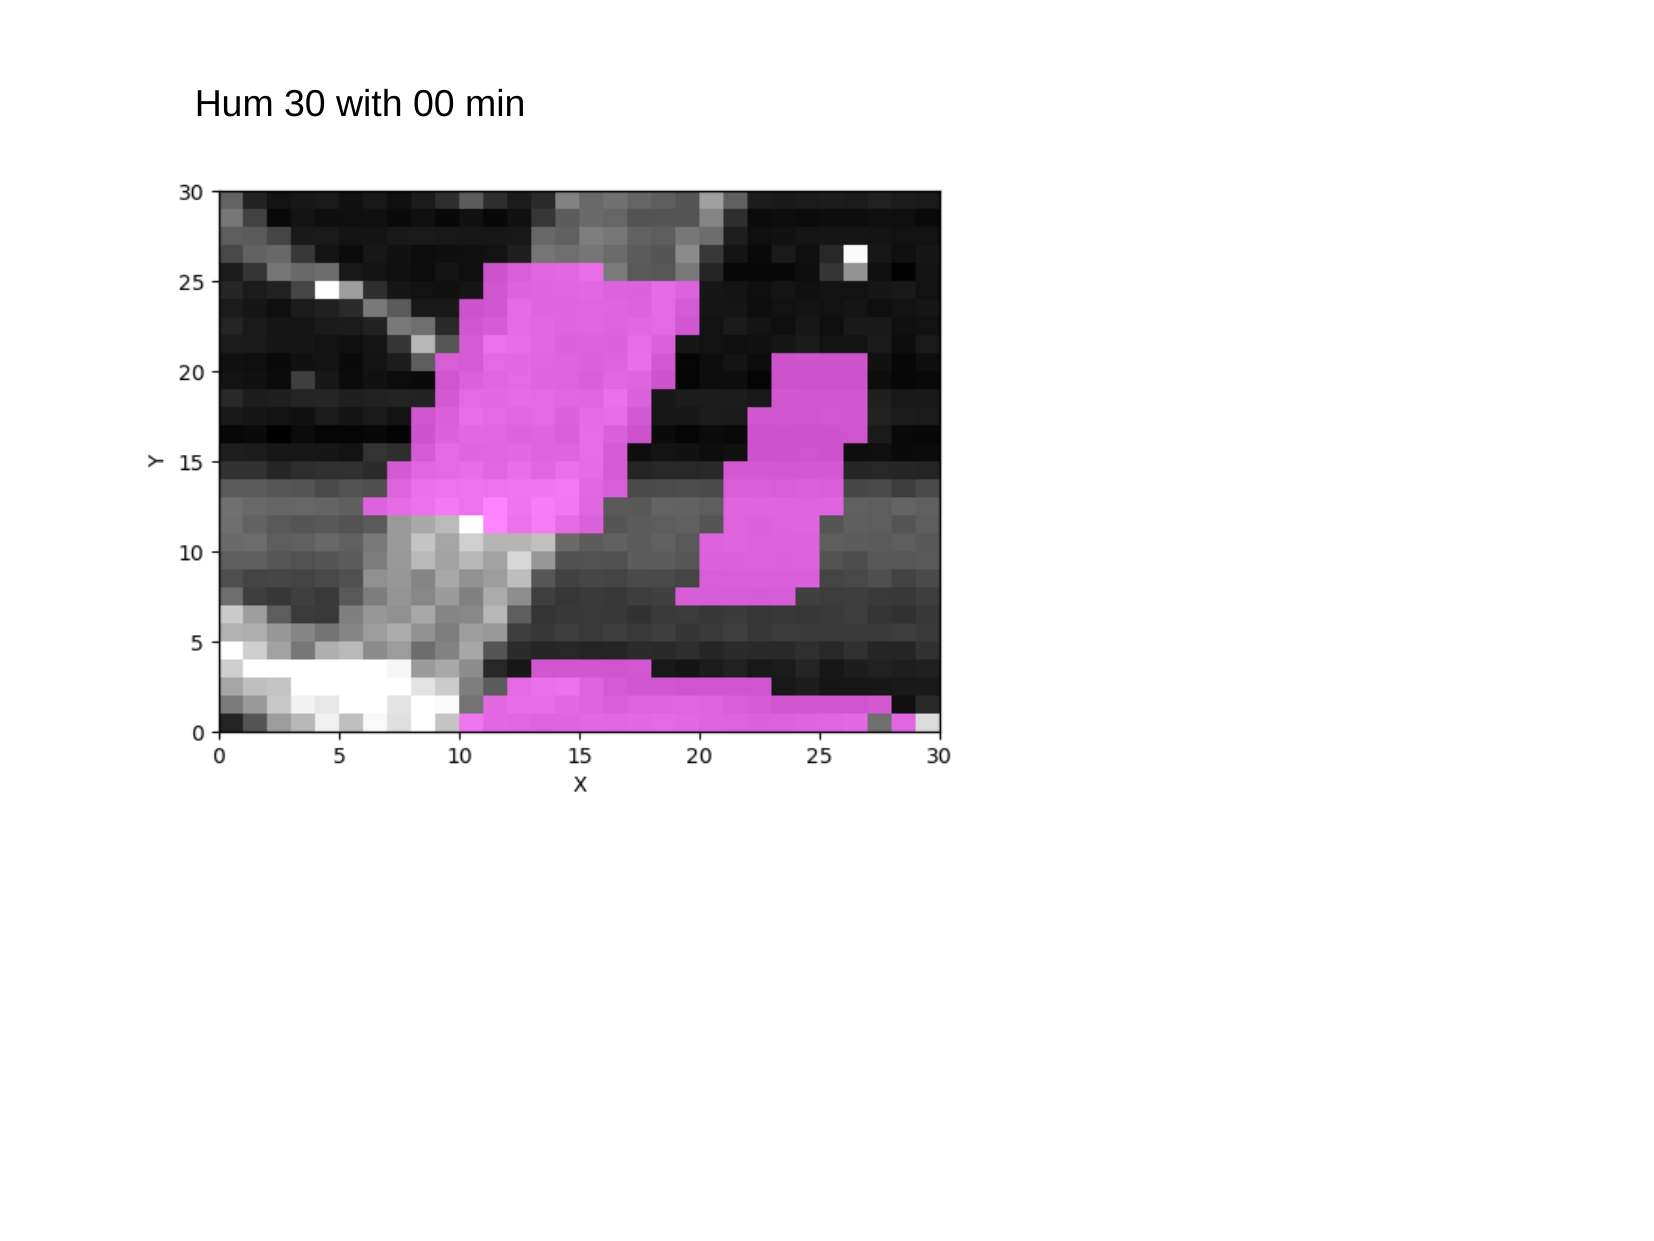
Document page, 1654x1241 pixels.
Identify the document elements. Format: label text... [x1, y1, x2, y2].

text_box Hum 30 with 00 min [180, 75, 541, 132]
picture [75, 119, 1036, 840]
